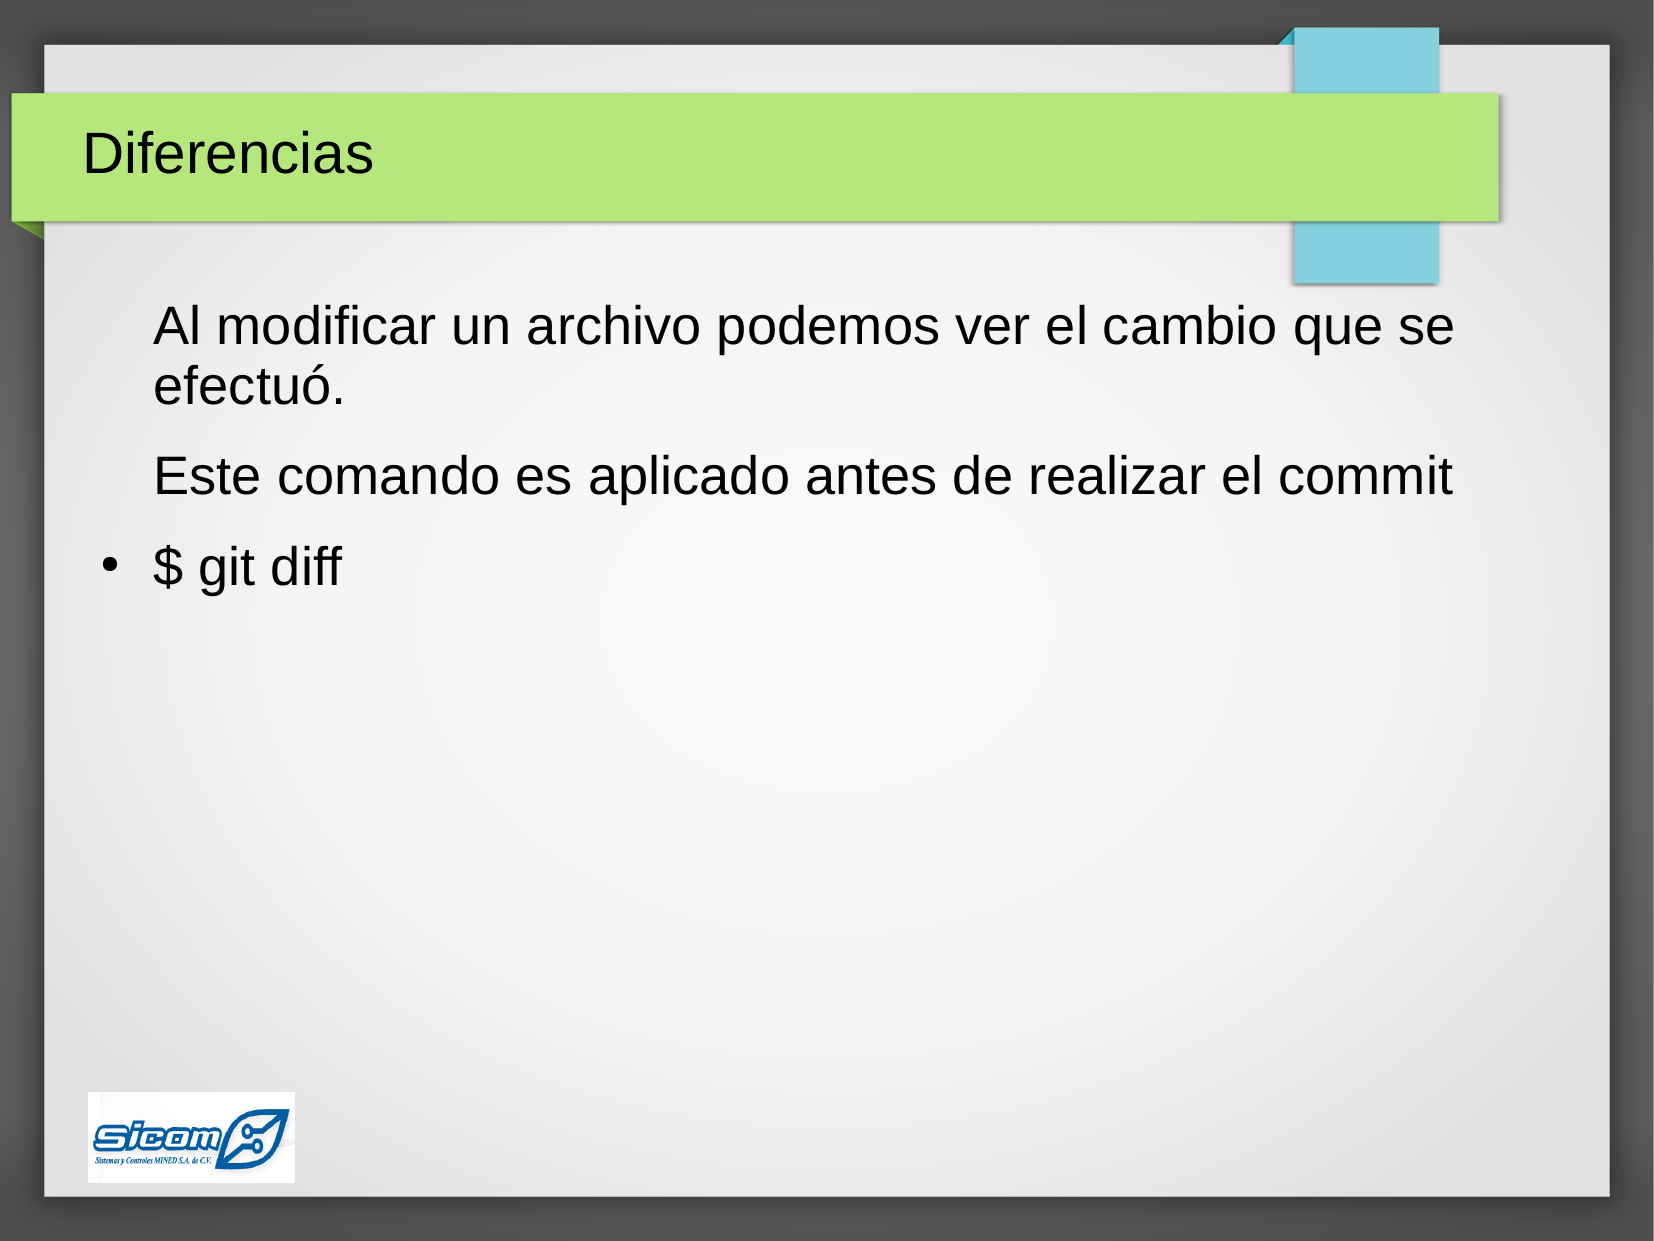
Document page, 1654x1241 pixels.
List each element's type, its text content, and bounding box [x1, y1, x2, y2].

list Al modificar un archivo podemos ver el cambio que se efectuó. Este comando es aplicado antes de realizar el commit $ git diff [82, 295, 1571, 1015]
title Diferencias [82, 94, 1264, 213]
picture [0, 0, 1654, 1241]
